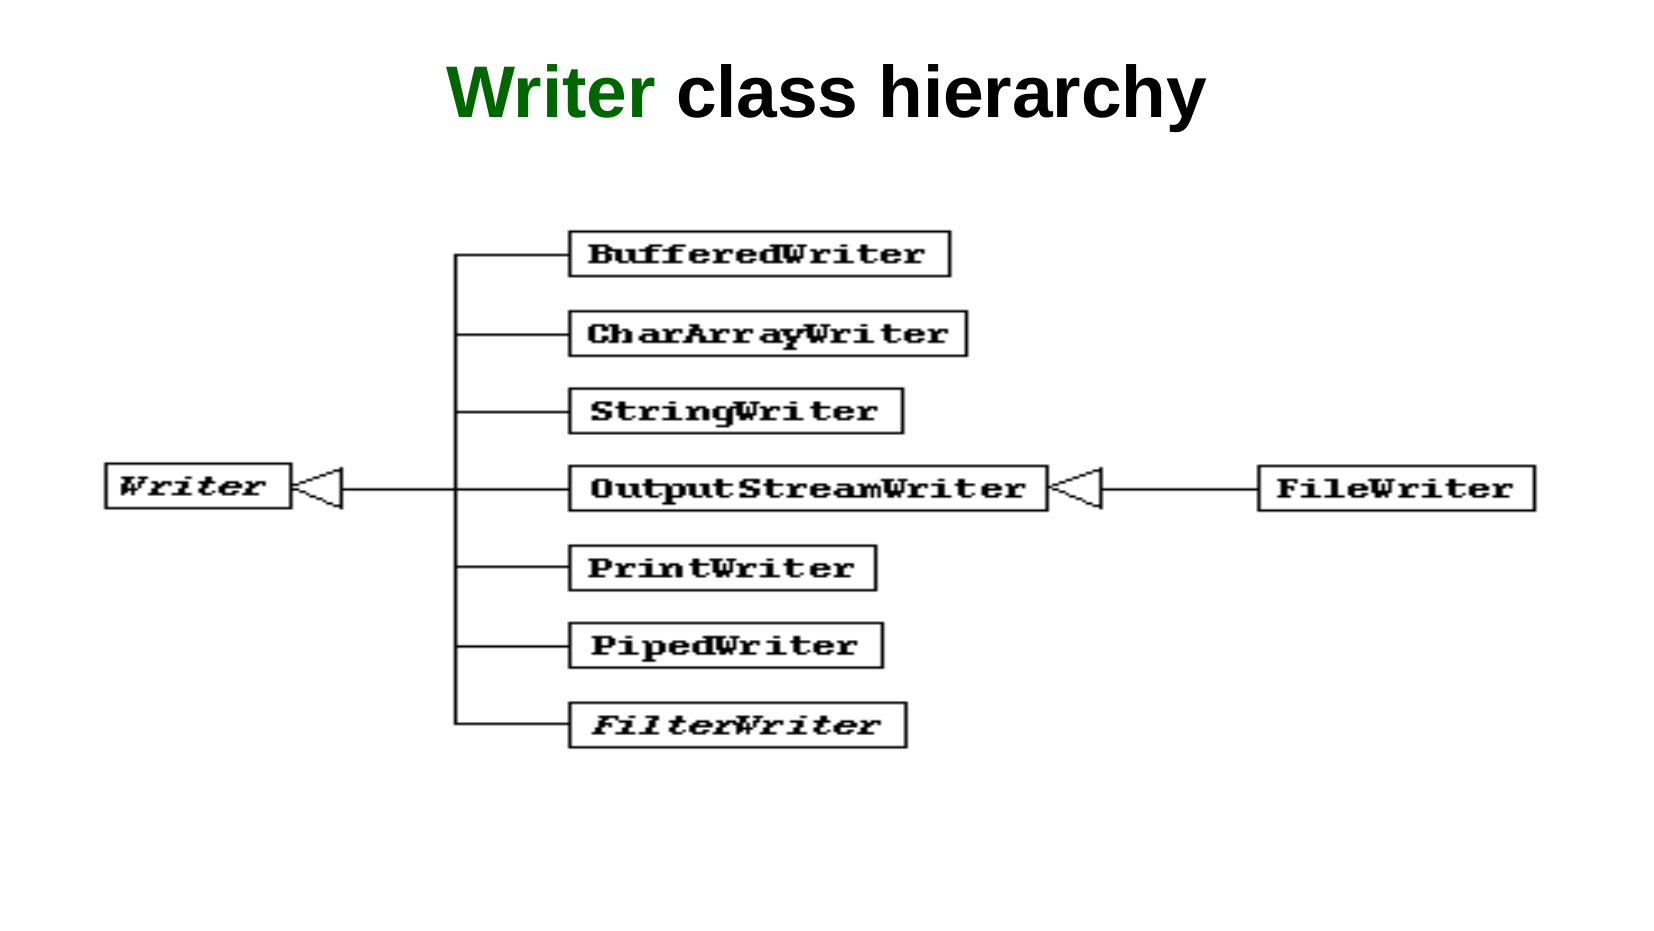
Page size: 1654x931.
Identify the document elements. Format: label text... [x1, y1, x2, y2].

title Writer class hierarchy [82, 37, 1571, 147]
picture [82, 217, 1571, 789]
